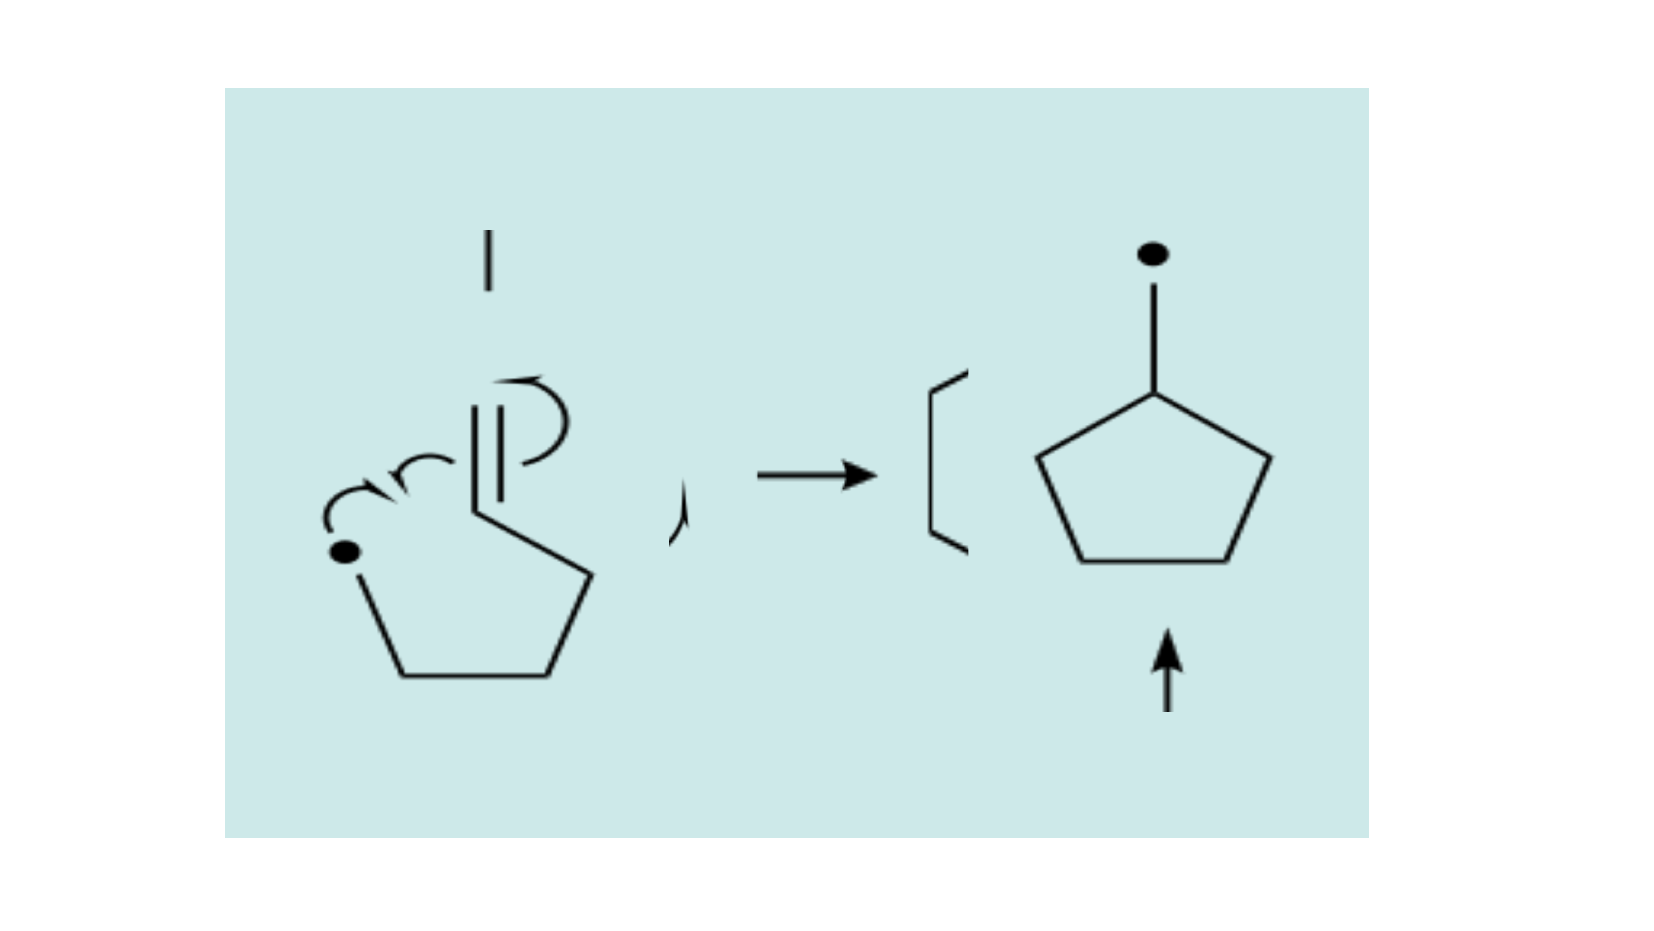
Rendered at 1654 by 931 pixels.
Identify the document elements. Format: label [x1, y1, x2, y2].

picture [669, 325, 969, 600]
text_box [206, 69, 1388, 857]
picture [301, 230, 615, 696]
picture [980, 213, 1294, 712]
